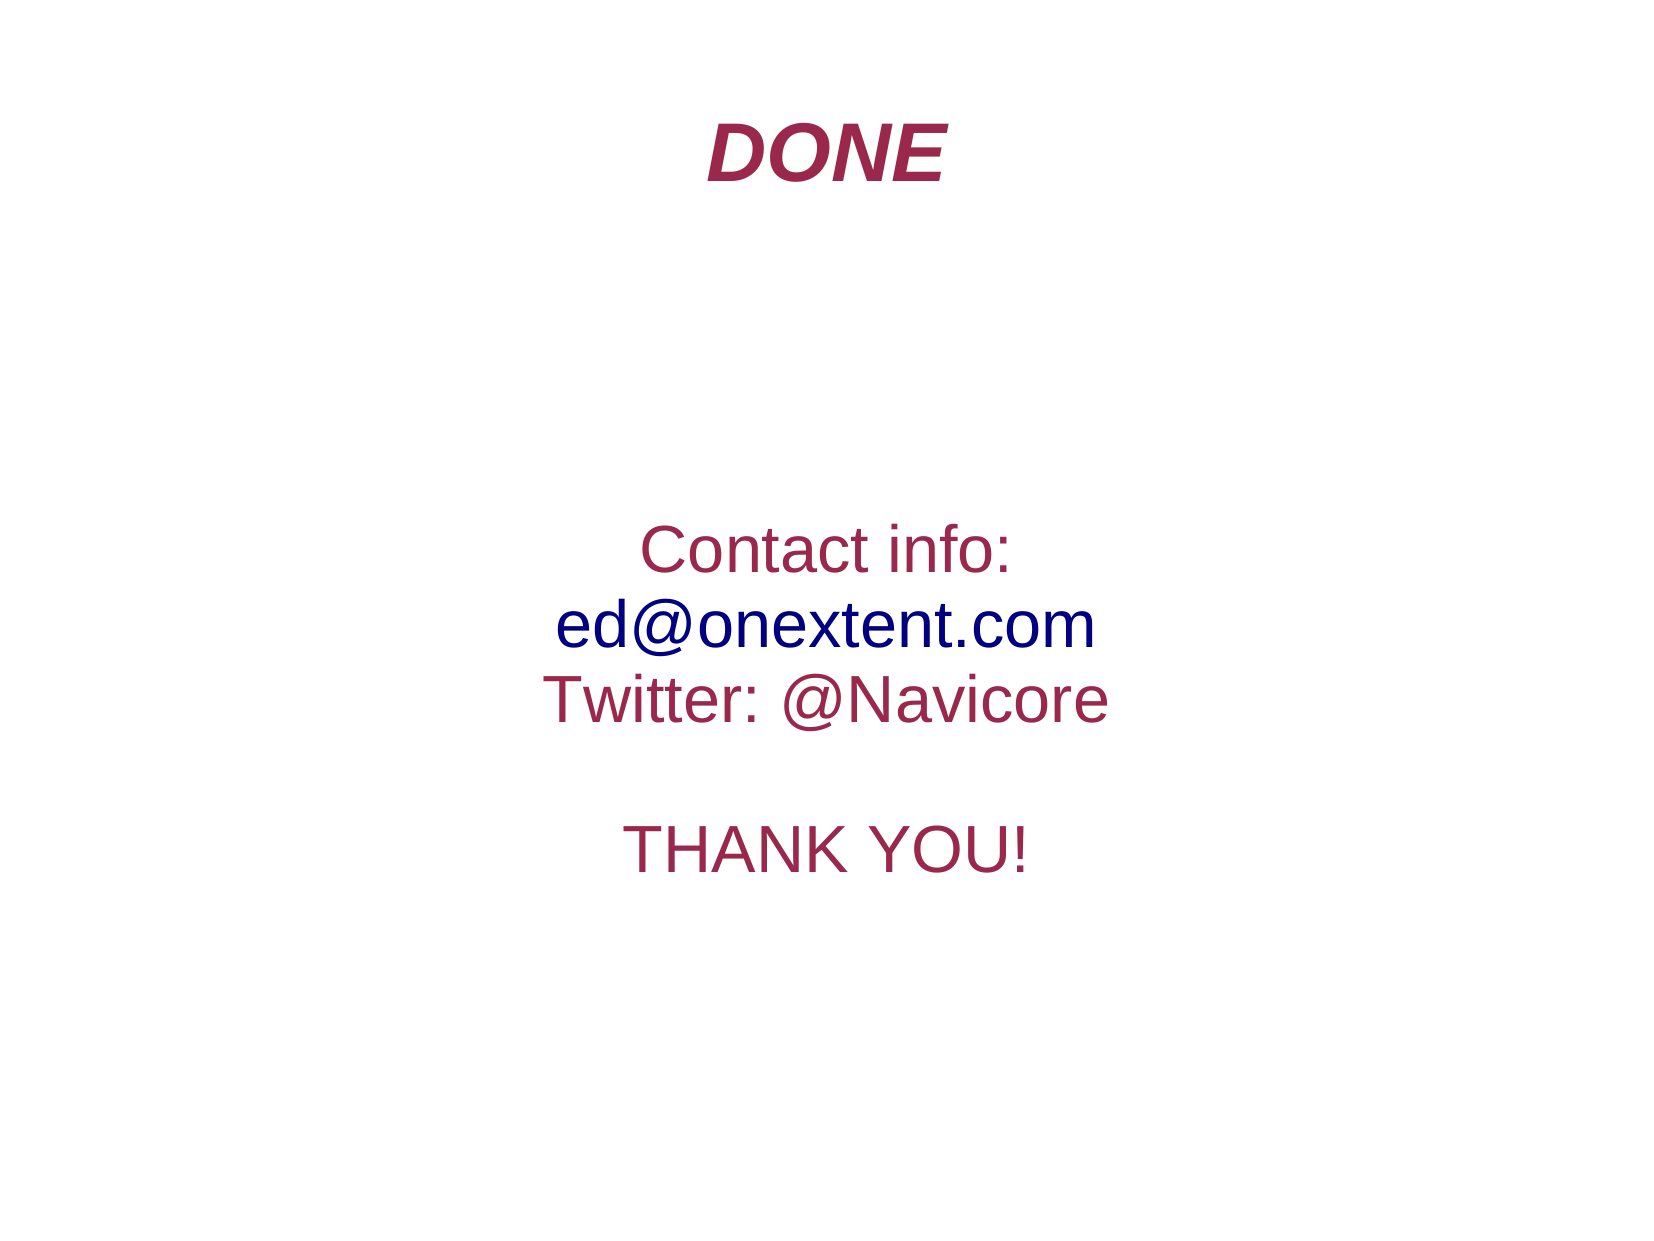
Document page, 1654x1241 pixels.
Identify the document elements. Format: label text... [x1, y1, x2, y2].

subtitle Contact info: ed@onextent.com Twitter: @Navicore THANK YOU! [82, 297, 1571, 1102]
title DONE [82, 56, 1571, 250]
